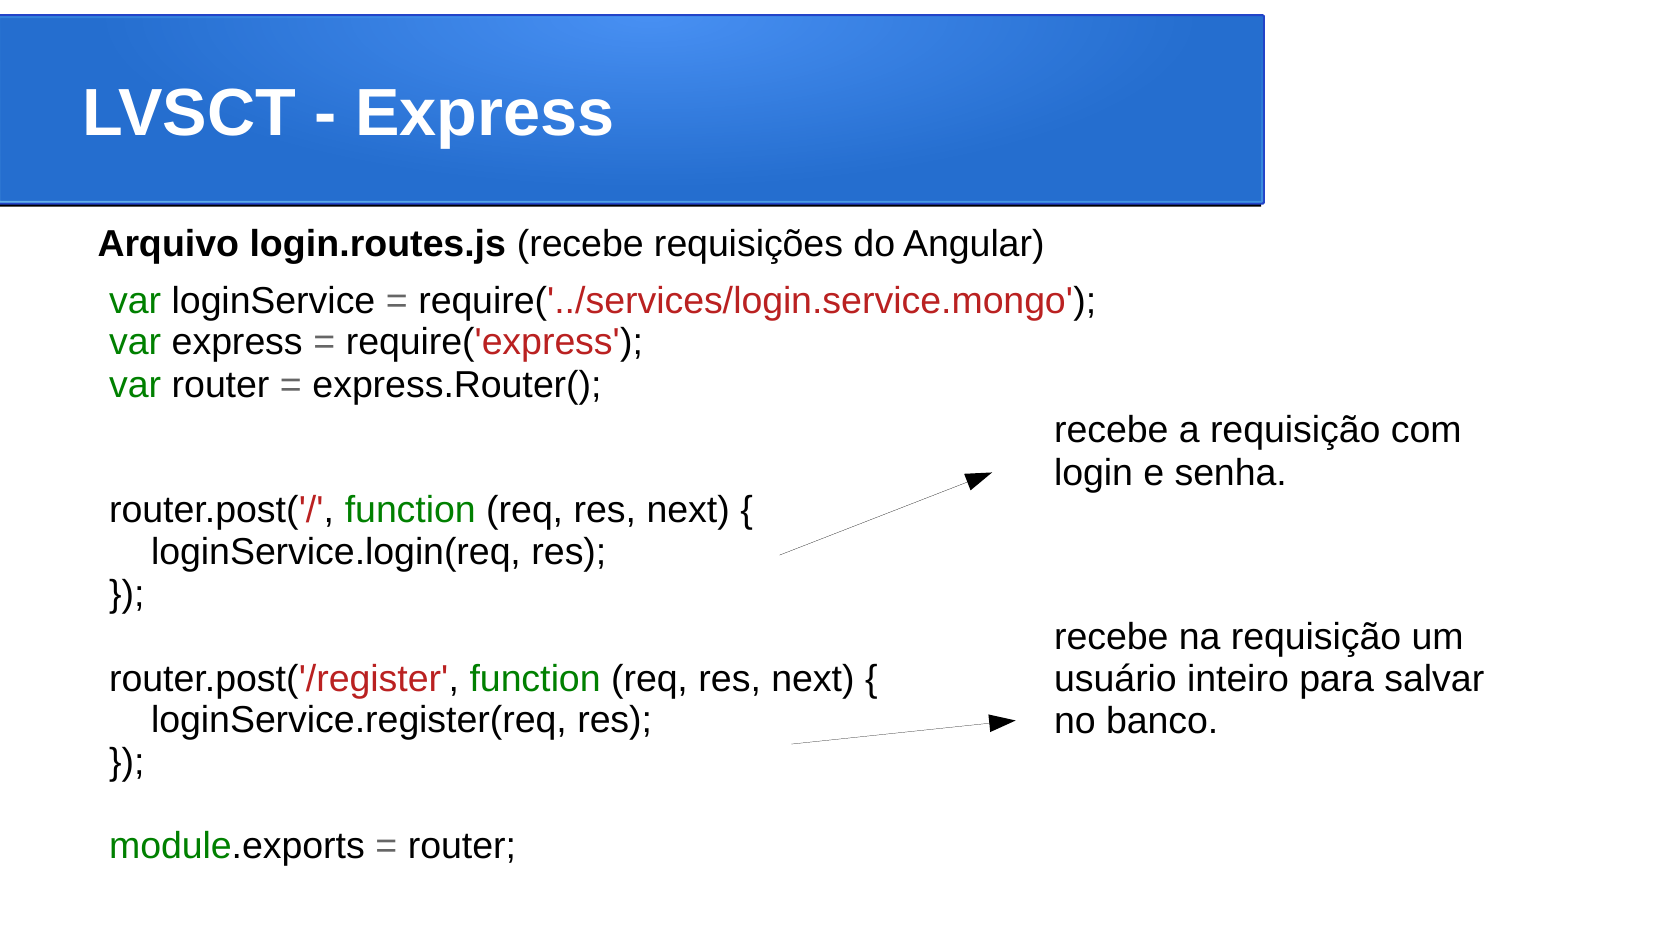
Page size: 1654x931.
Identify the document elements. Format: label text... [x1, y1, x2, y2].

title LVSCT - Express [82, 35, 1235, 189]
text_box recebe a requisição com login e senha. [1039, 401, 1536, 501]
text_box Arquivo login.routes.js (recebe requisições do Angular) [82, 214, 1060, 272]
text_box var loginService = require('../services/login.service.mongo'); var express = require('express'); var router = express.Router(); router.post('/', function (req, res, next) { loginService.login(req, res); }); router.post('/register', function (req, res, next) { loginService.register(req, res); }); module.exports = router; [94, 271, 1560, 875]
text_box recebe na requisição um usuário inteiro para salvar no banco. [1039, 608, 1536, 750]
